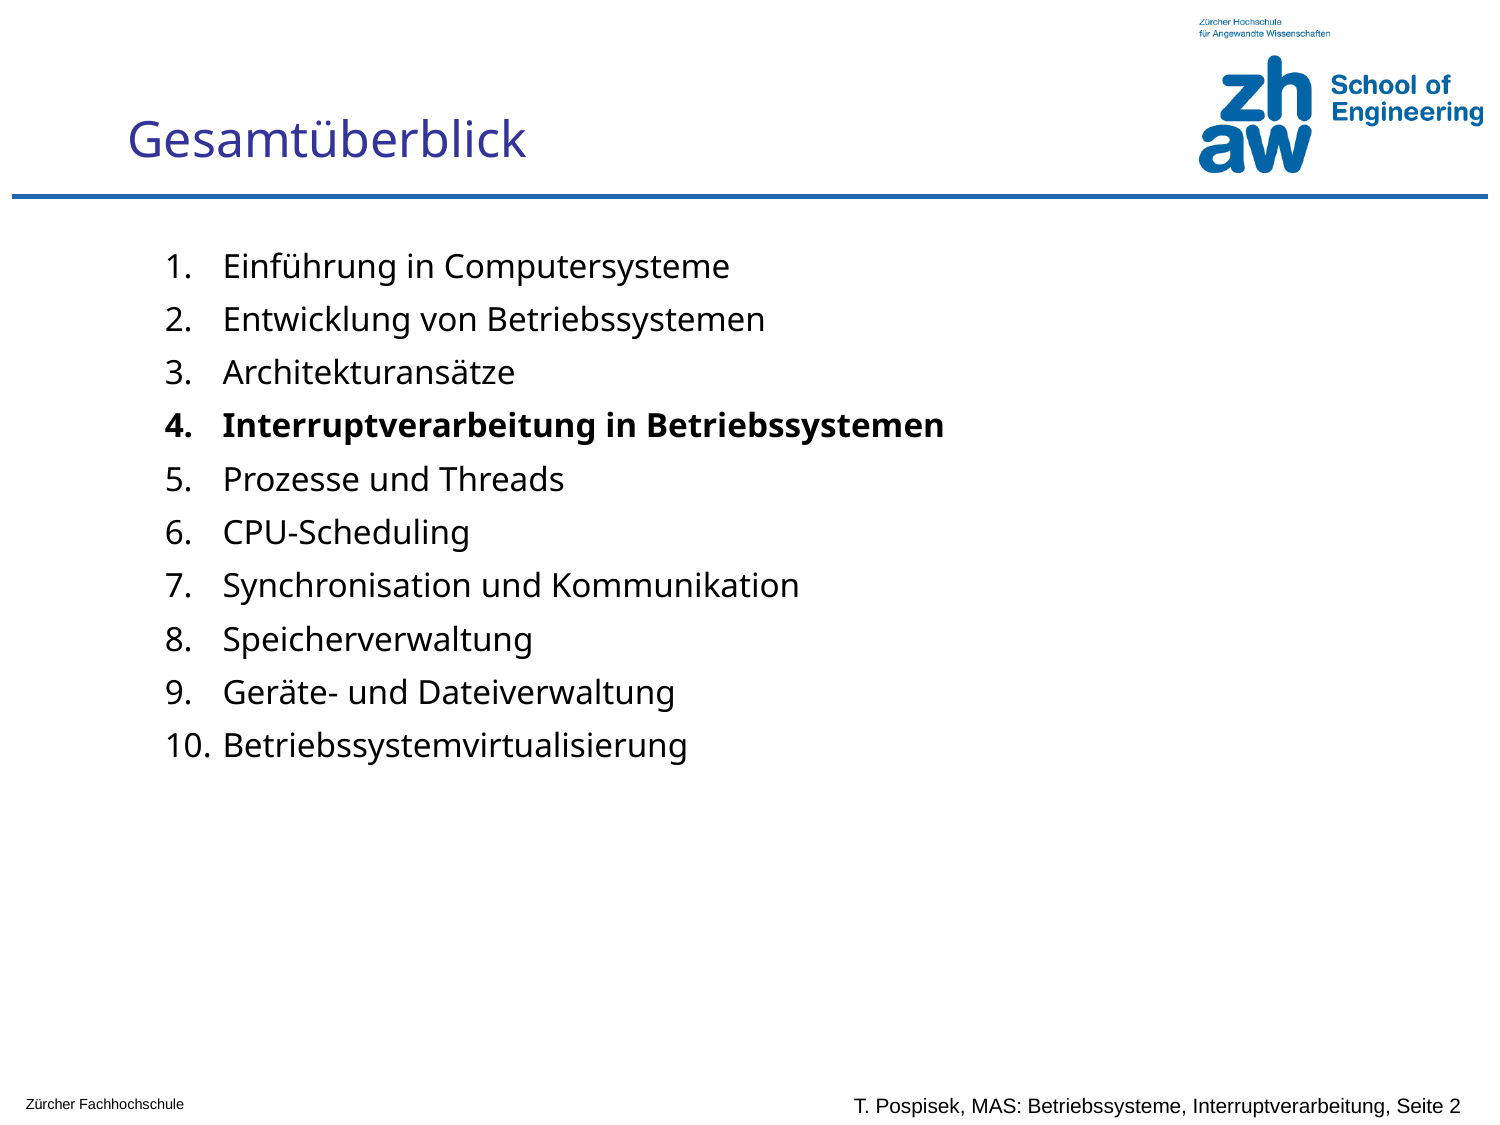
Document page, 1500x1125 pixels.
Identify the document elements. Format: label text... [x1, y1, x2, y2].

text_box Einführung in Computersysteme Entwicklung von Betriebssystemen Architekturansätze Interruptverarbeitung in Betriebssystemen Prozesse und Threads CPU-Scheduling Synchronisation und Kommunikation Speicherverwaltung Geräte- und Dateiverwaltung Betriebssystemvirtualisierung [149, 237, 1363, 1013]
picture [1199, 19, 1483, 173]
title Gesamtüberblick [112, 50, 1391, 175]
